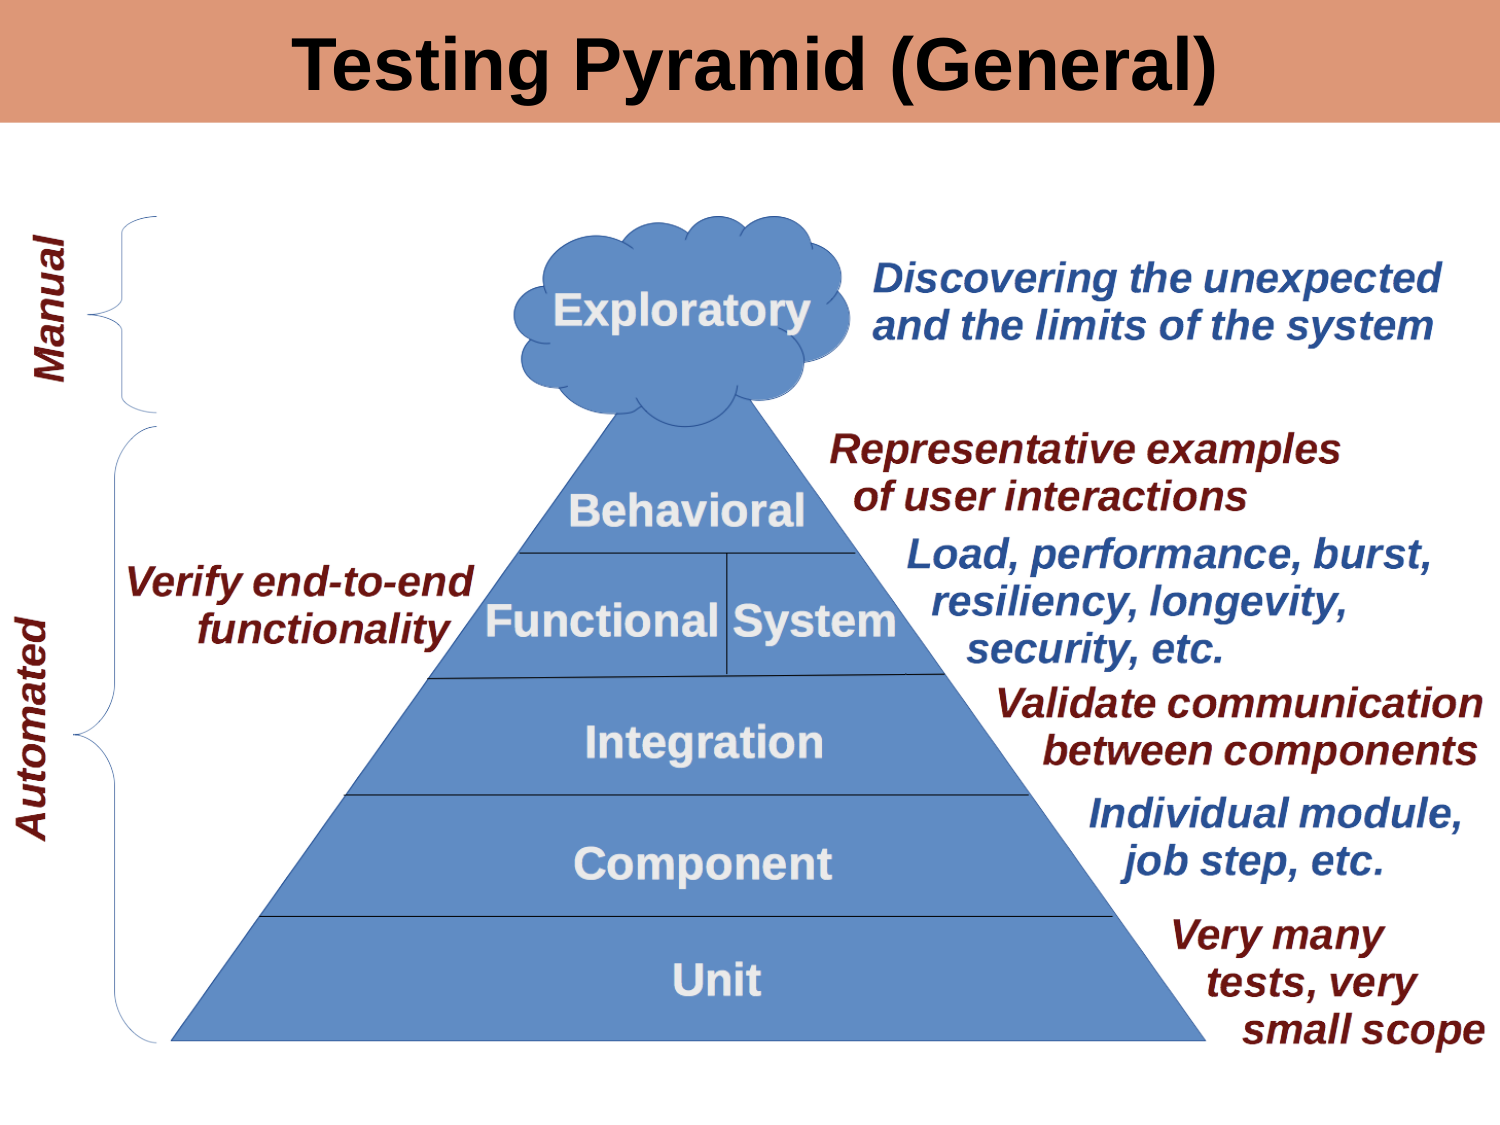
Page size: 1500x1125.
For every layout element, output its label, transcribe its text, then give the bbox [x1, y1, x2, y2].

text_box Testing Pyramid (General) [0, 0, 1500, 123]
picture [0, 216, 1500, 1059]
